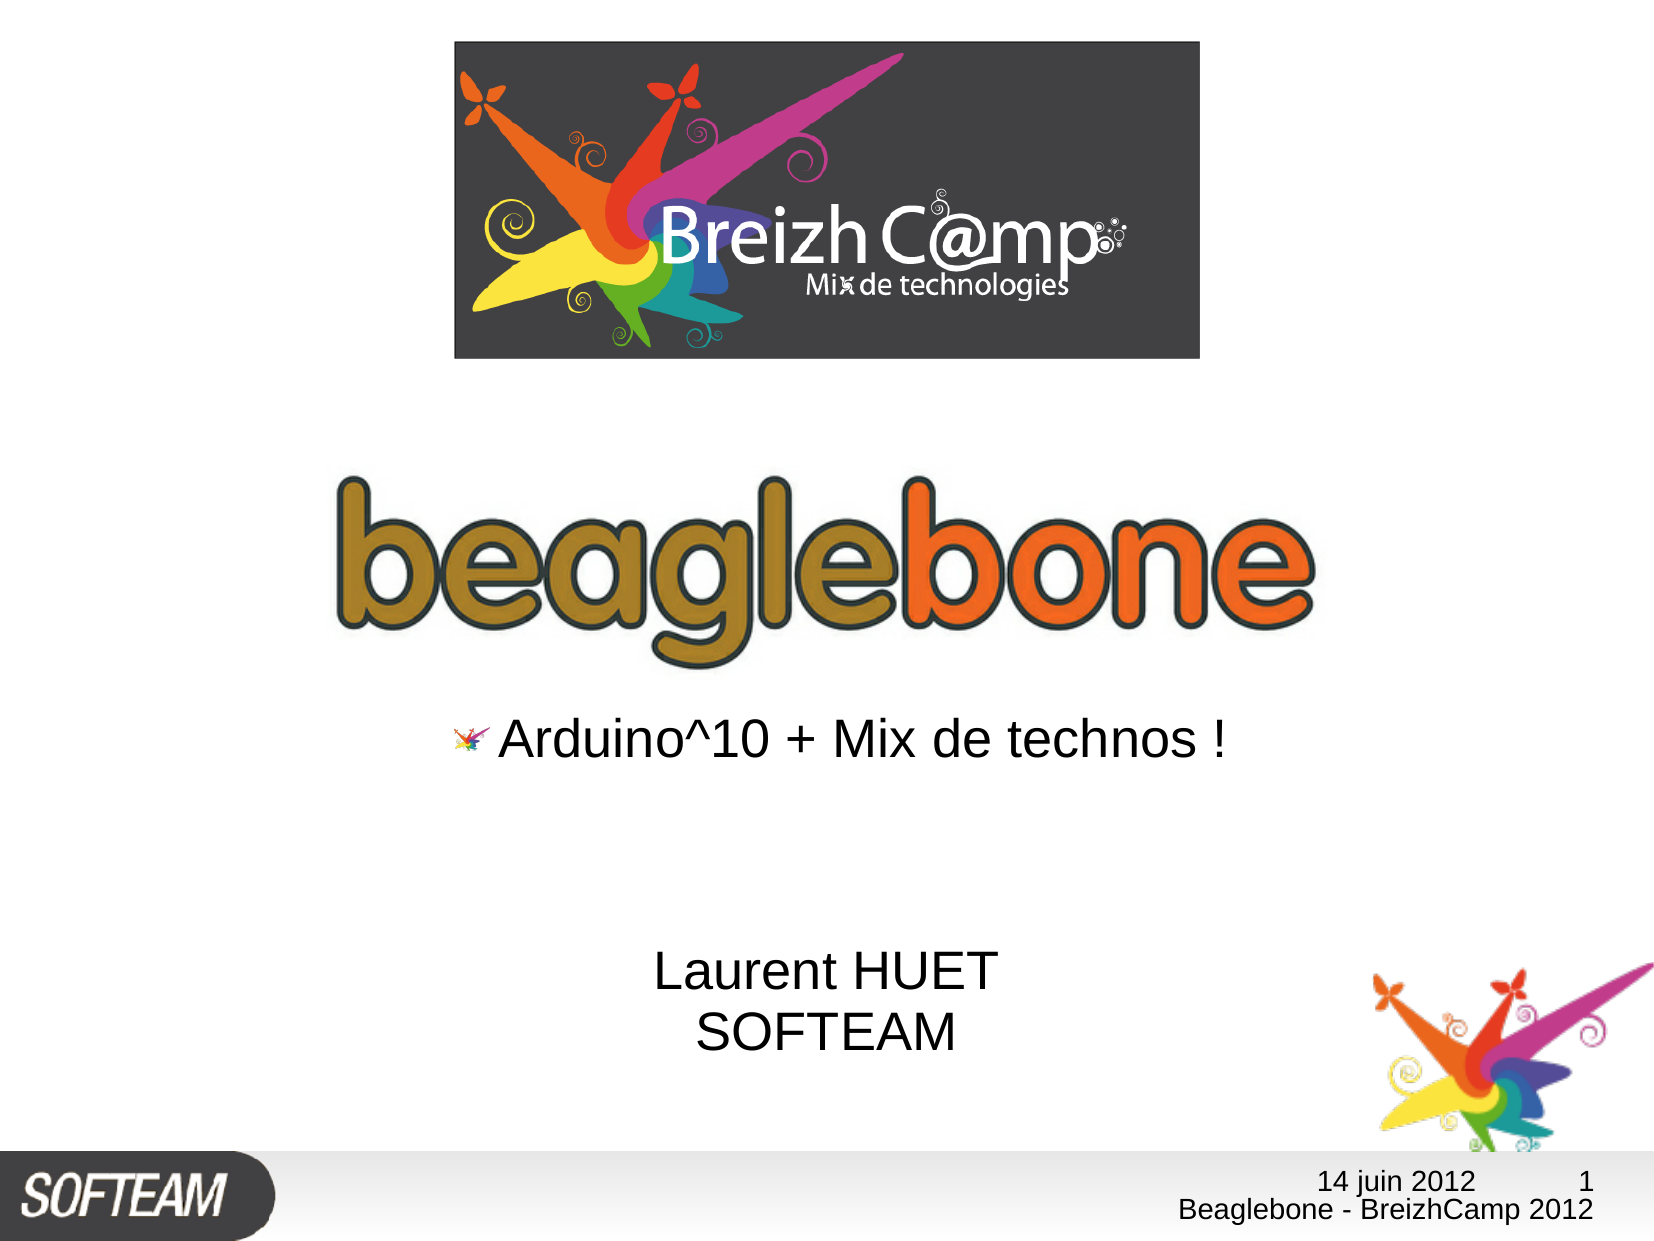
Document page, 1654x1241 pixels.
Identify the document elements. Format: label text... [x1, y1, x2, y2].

text_box Laurent HUET SOFTEAM [638, 933, 1016, 1069]
picture [326, 465, 1327, 681]
picture [1477, 962, 1654, 1152]
picture [454, 41, 1200, 359]
picture [0, 1151, 206, 1241]
list Arduino^10 + Mix de technos ! [206, 708, 1477, 1241]
